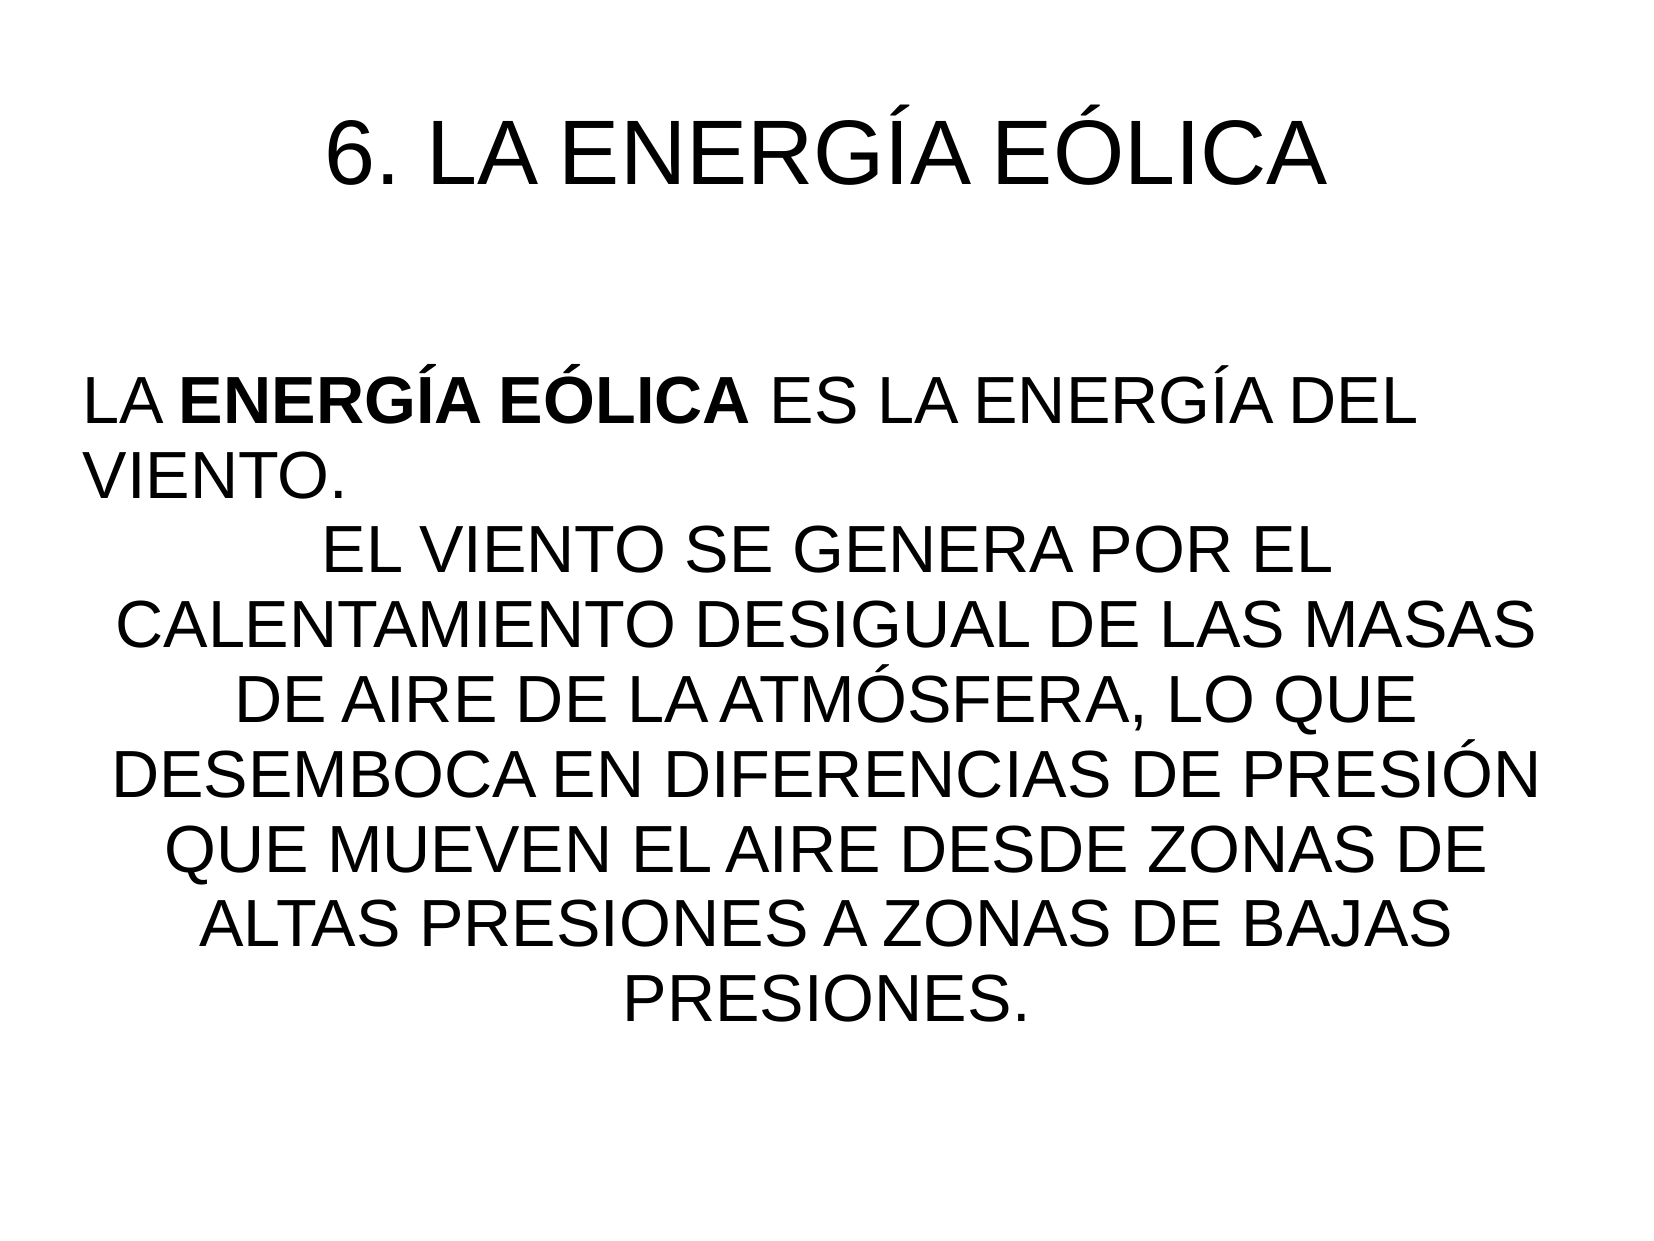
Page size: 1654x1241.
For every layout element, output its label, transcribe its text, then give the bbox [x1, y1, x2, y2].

title 6. LA ENERGÍA EÓLICA [82, 49, 1571, 257]
subtitle LA ENERGÍA EÓLICA ES LA ENERGÍA DEL VIENTO. EL VIENTO SE GENERA POR EL CALENTAMIENTO DESIGUAL DE LAS MASAS DE AIRE DE LA ATMÓSFERA, LO QUE DESEMBOCA EN DIFERENCIAS DE PRESIÓN QUE MUEVEN EL AIRE DESDE ZONAS DE ALTAS PRESIONES A ZONAS DE BAJAS PRESIONES. [82, 297, 1571, 1102]
